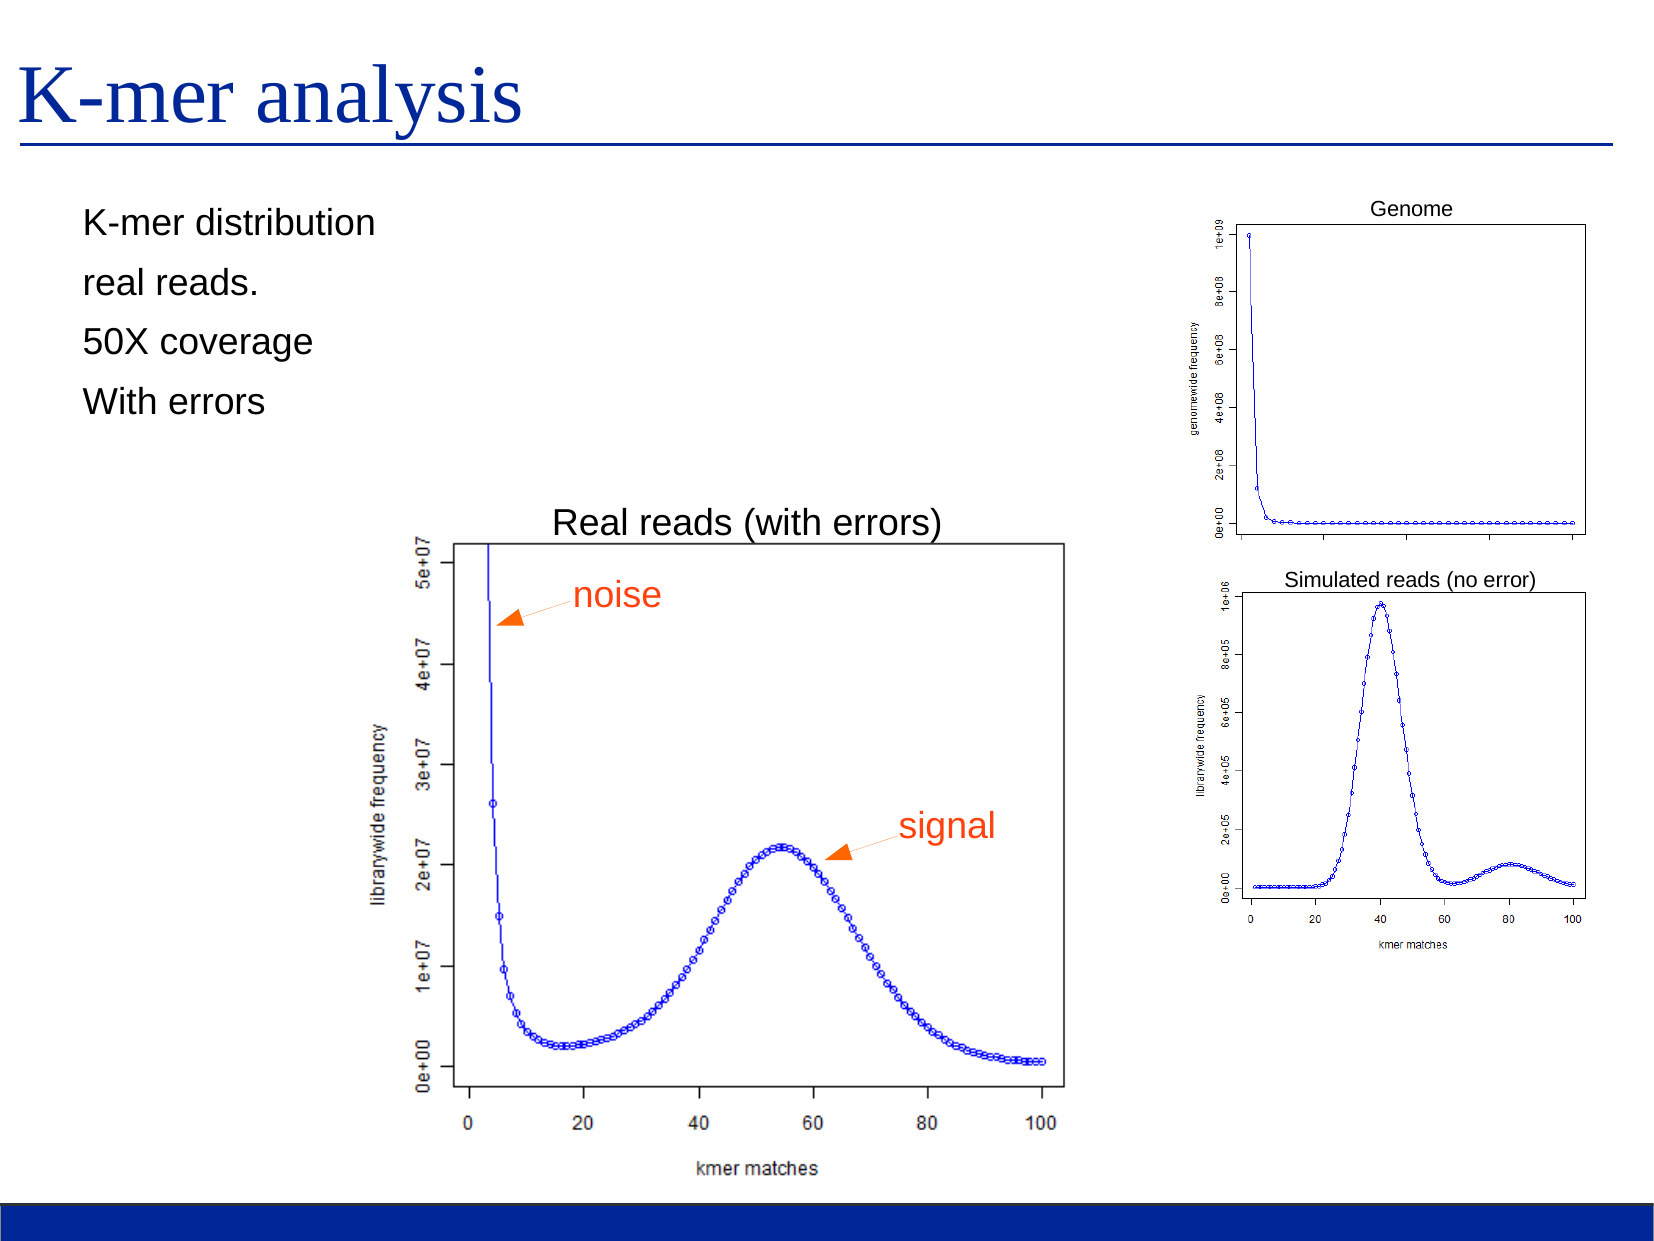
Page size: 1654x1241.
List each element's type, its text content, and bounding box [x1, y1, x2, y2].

list K-mer distribution real reads. 50X coverage With errors [82, 201, 841, 1021]
text_box noise [558, 566, 678, 623]
picture [361, 451, 1112, 1202]
text_box Simulated reads (no error) [1269, 560, 1552, 600]
text_box Real reads (with errors) [537, 494, 958, 552]
text_box Genome [1355, 189, 1468, 229]
picture [1183, 171, 1612, 963]
text_box signal [883, 797, 1011, 855]
title K-mer analysis [17, 0, 1589, 198]
